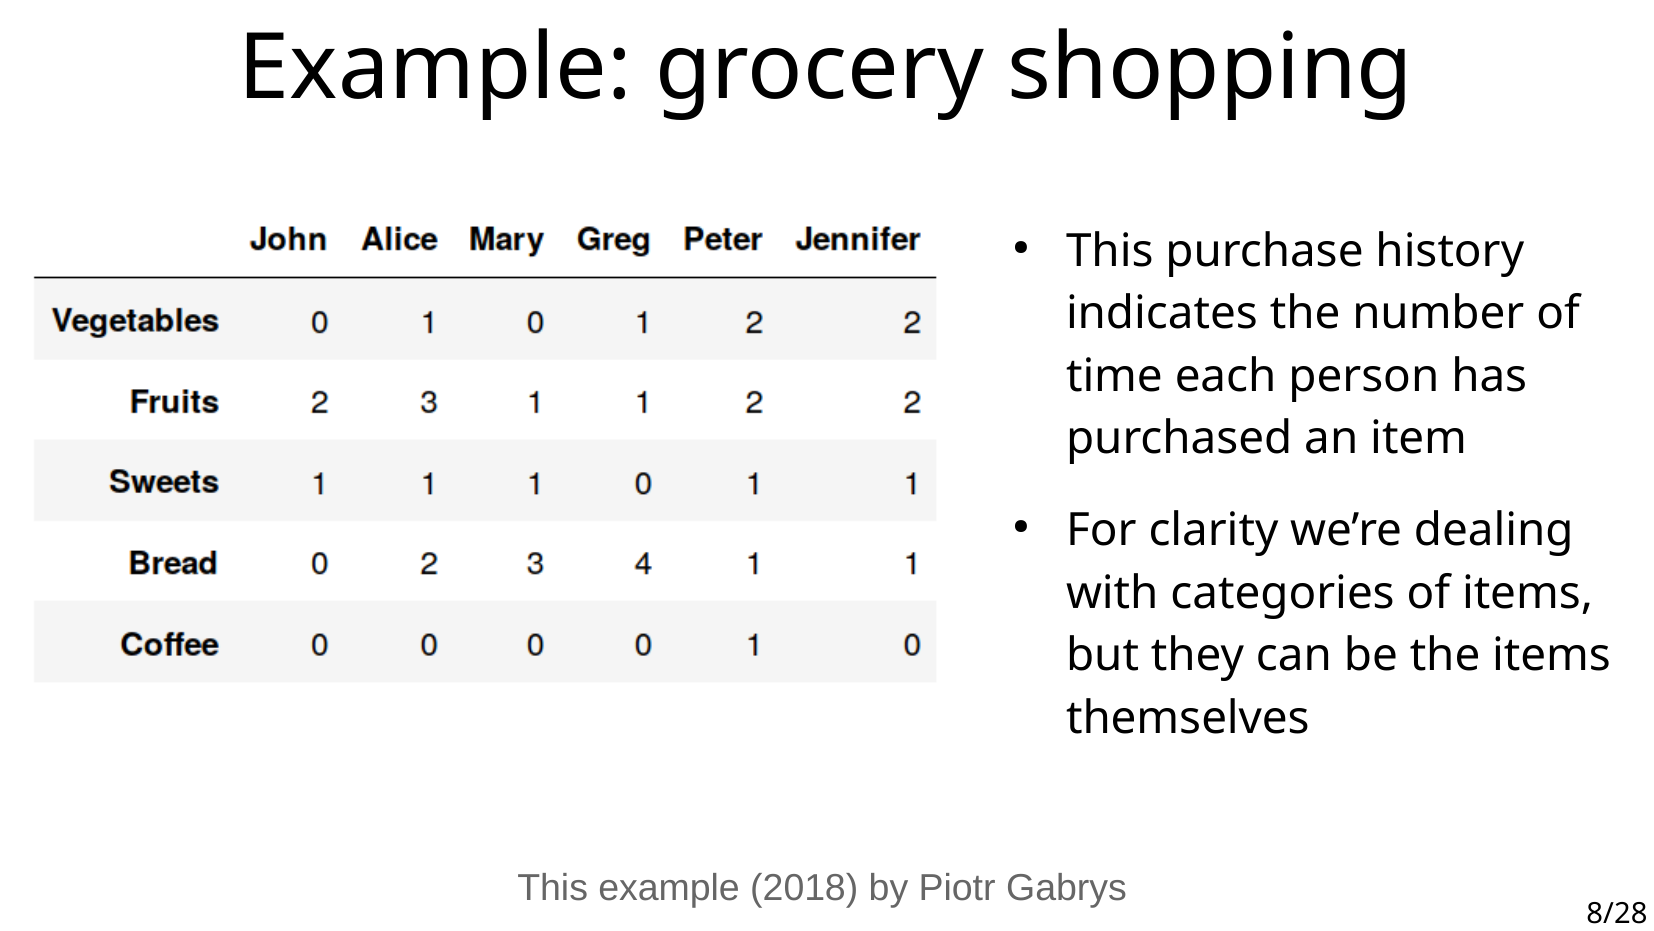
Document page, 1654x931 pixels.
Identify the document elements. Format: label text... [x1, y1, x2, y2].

list This purchase history indicates the number of time each person has purchased an item For clarity we’re dealing with categories of items, but they can be the items themselves [995, 217, 1619, 826]
title Example: grocery shopping [82, 1, 1571, 125]
text_box This example (2018) by Piotr Gabrys [8, 859, 1647, 926]
picture [25, 194, 949, 695]
